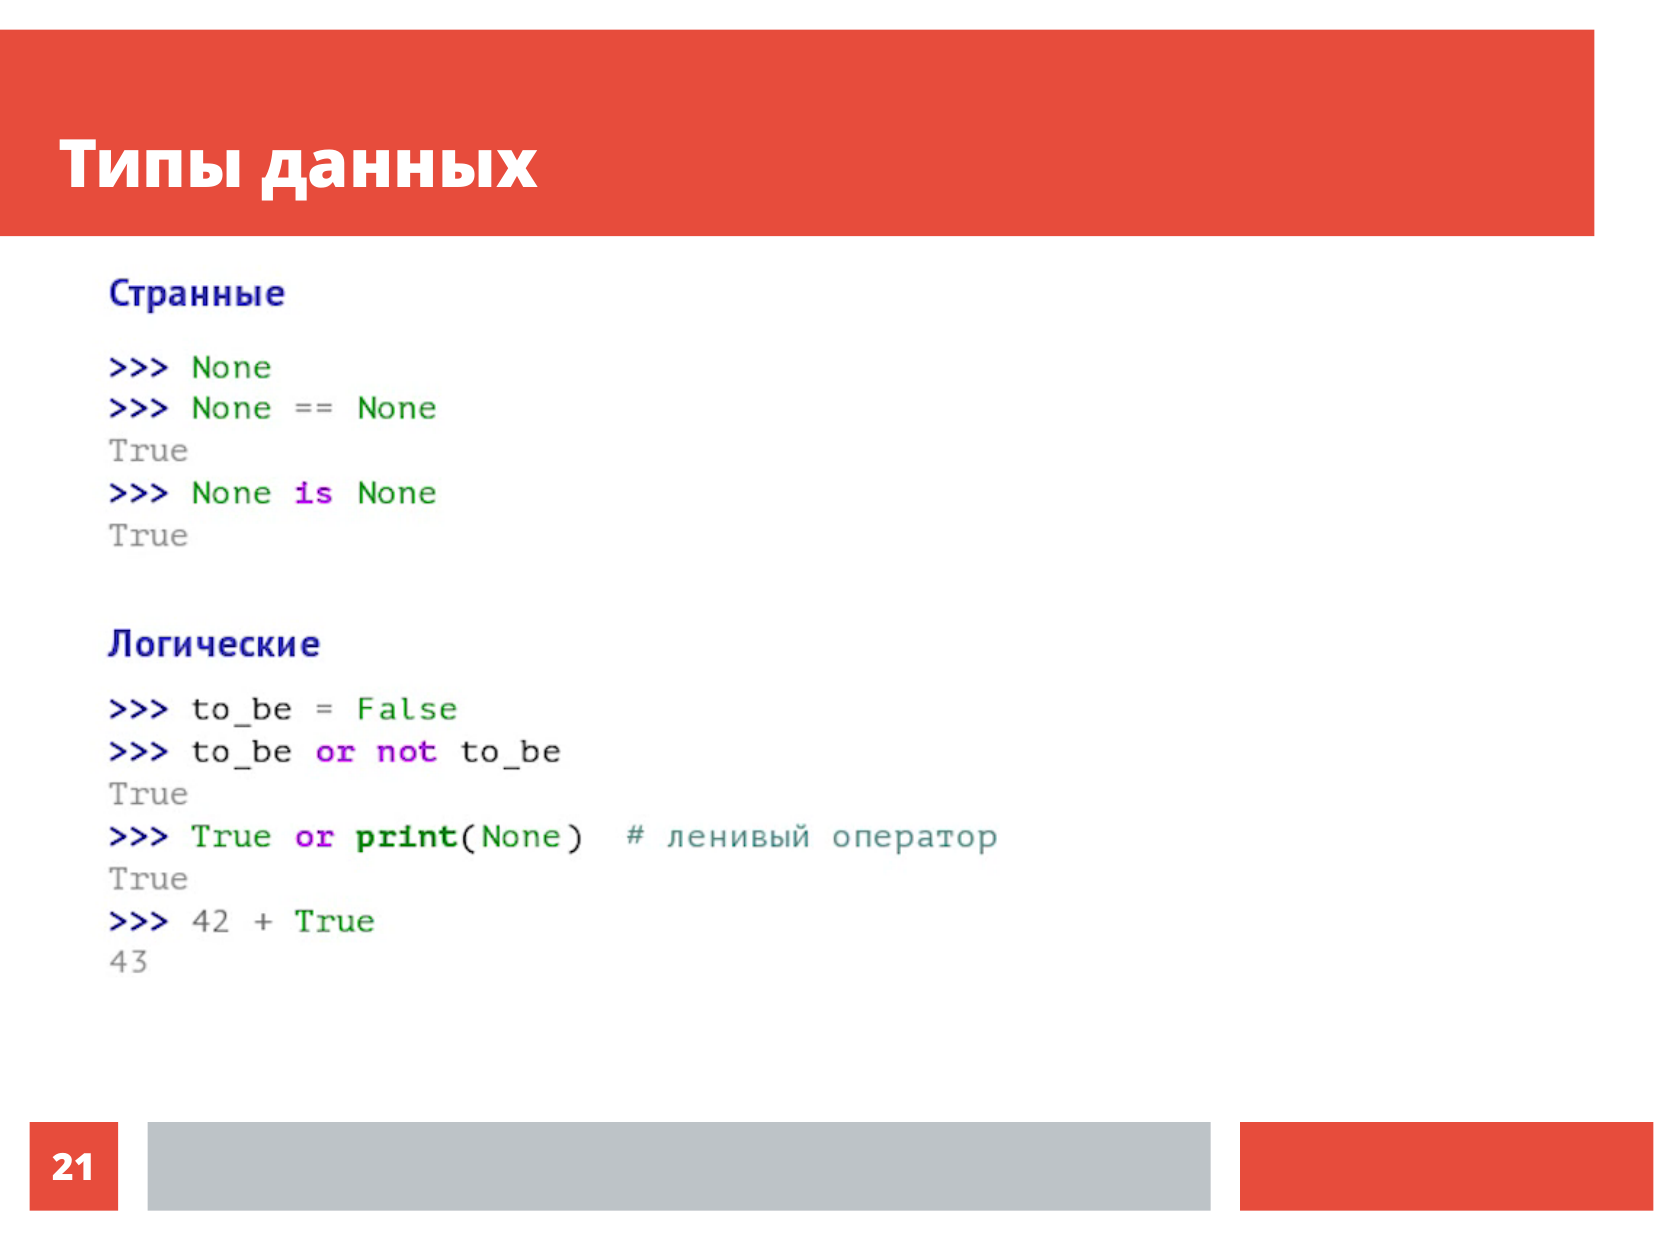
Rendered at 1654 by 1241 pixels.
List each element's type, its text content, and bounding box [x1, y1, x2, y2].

picture [68, 239, 1276, 1008]
title Типы данных [59, 59, 1595, 207]
